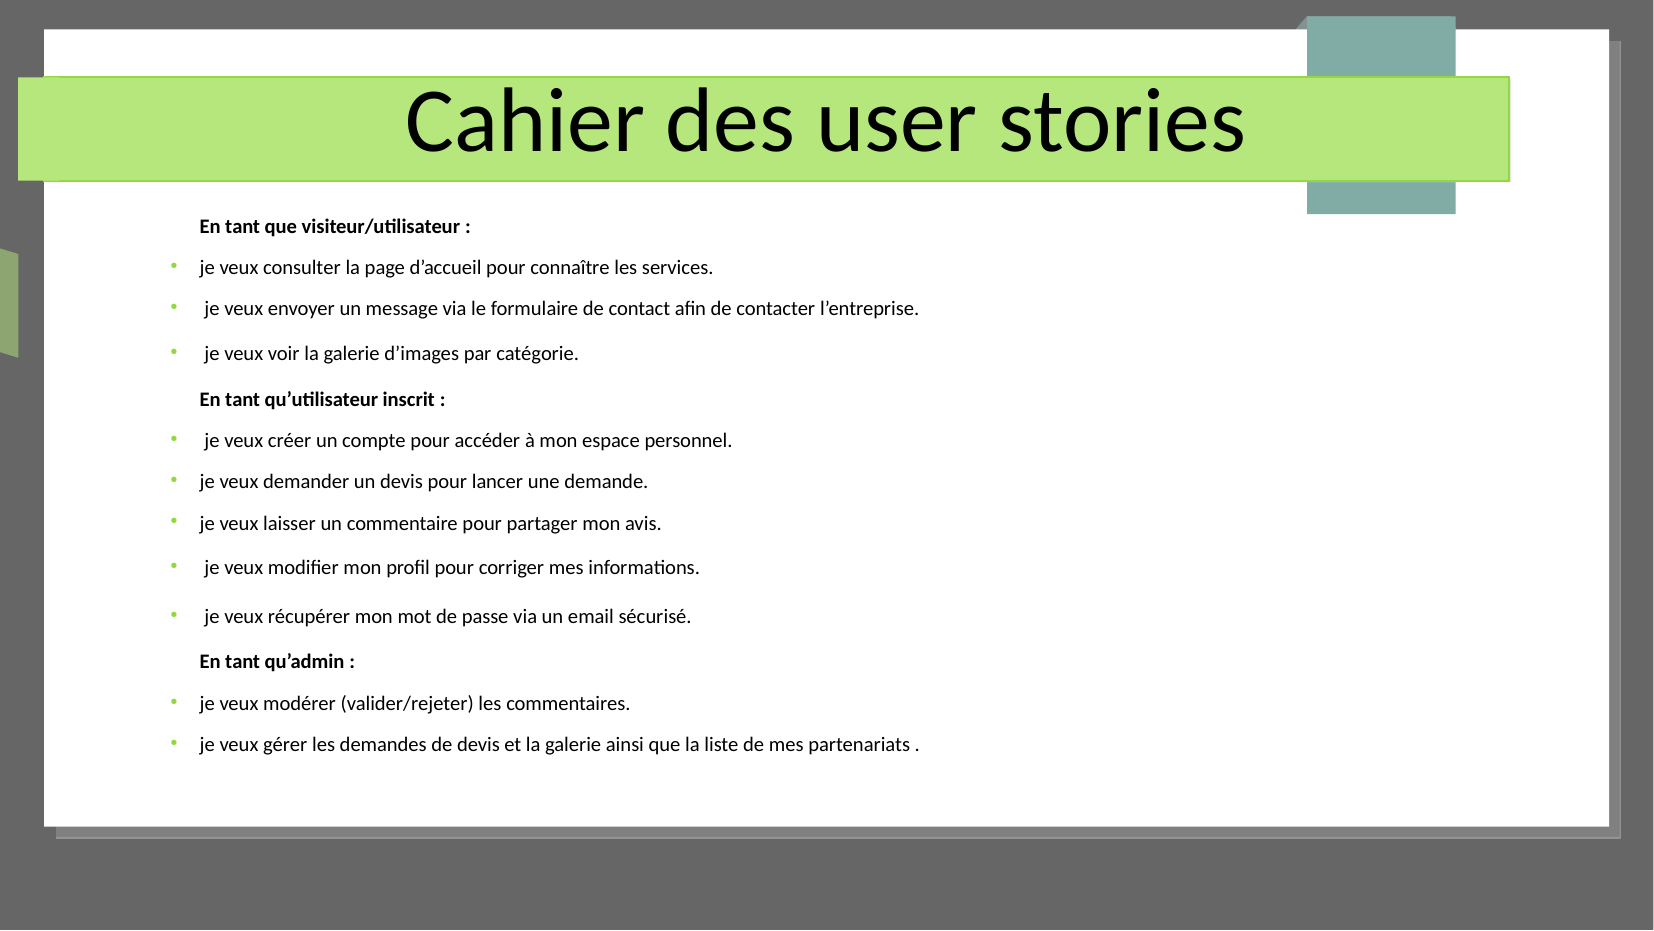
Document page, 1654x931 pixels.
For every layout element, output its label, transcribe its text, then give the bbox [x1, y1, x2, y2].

list En tant que visiteur/utilisateur : je veux consulter la page d’accueil pour connaître les services. je veux envoyer un message via le formulaire de contact afin de contacter l’entreprise. je veux voir la galerie d’images par catégorie. En tant qu’utilisateur inscrit : je veux créer un compte pour accéder à mon espace personnel. je veux demander un devis pour lancer une demande. je veux laisser un commentaire pour partager mon avis. je veux modifier mon profil pour corriger mes informations. je veux récupérer mon mot de passe via un email sécurisé. En tant qu’admin : je veux modérer (valider/rejeter) les commentaires. je veux gérer les demandes de devis et la galerie ainsi que la liste de mes partenariats . [82, 217, 1571, 757]
title Cahier des user stories [82, 37, 1571, 193]
